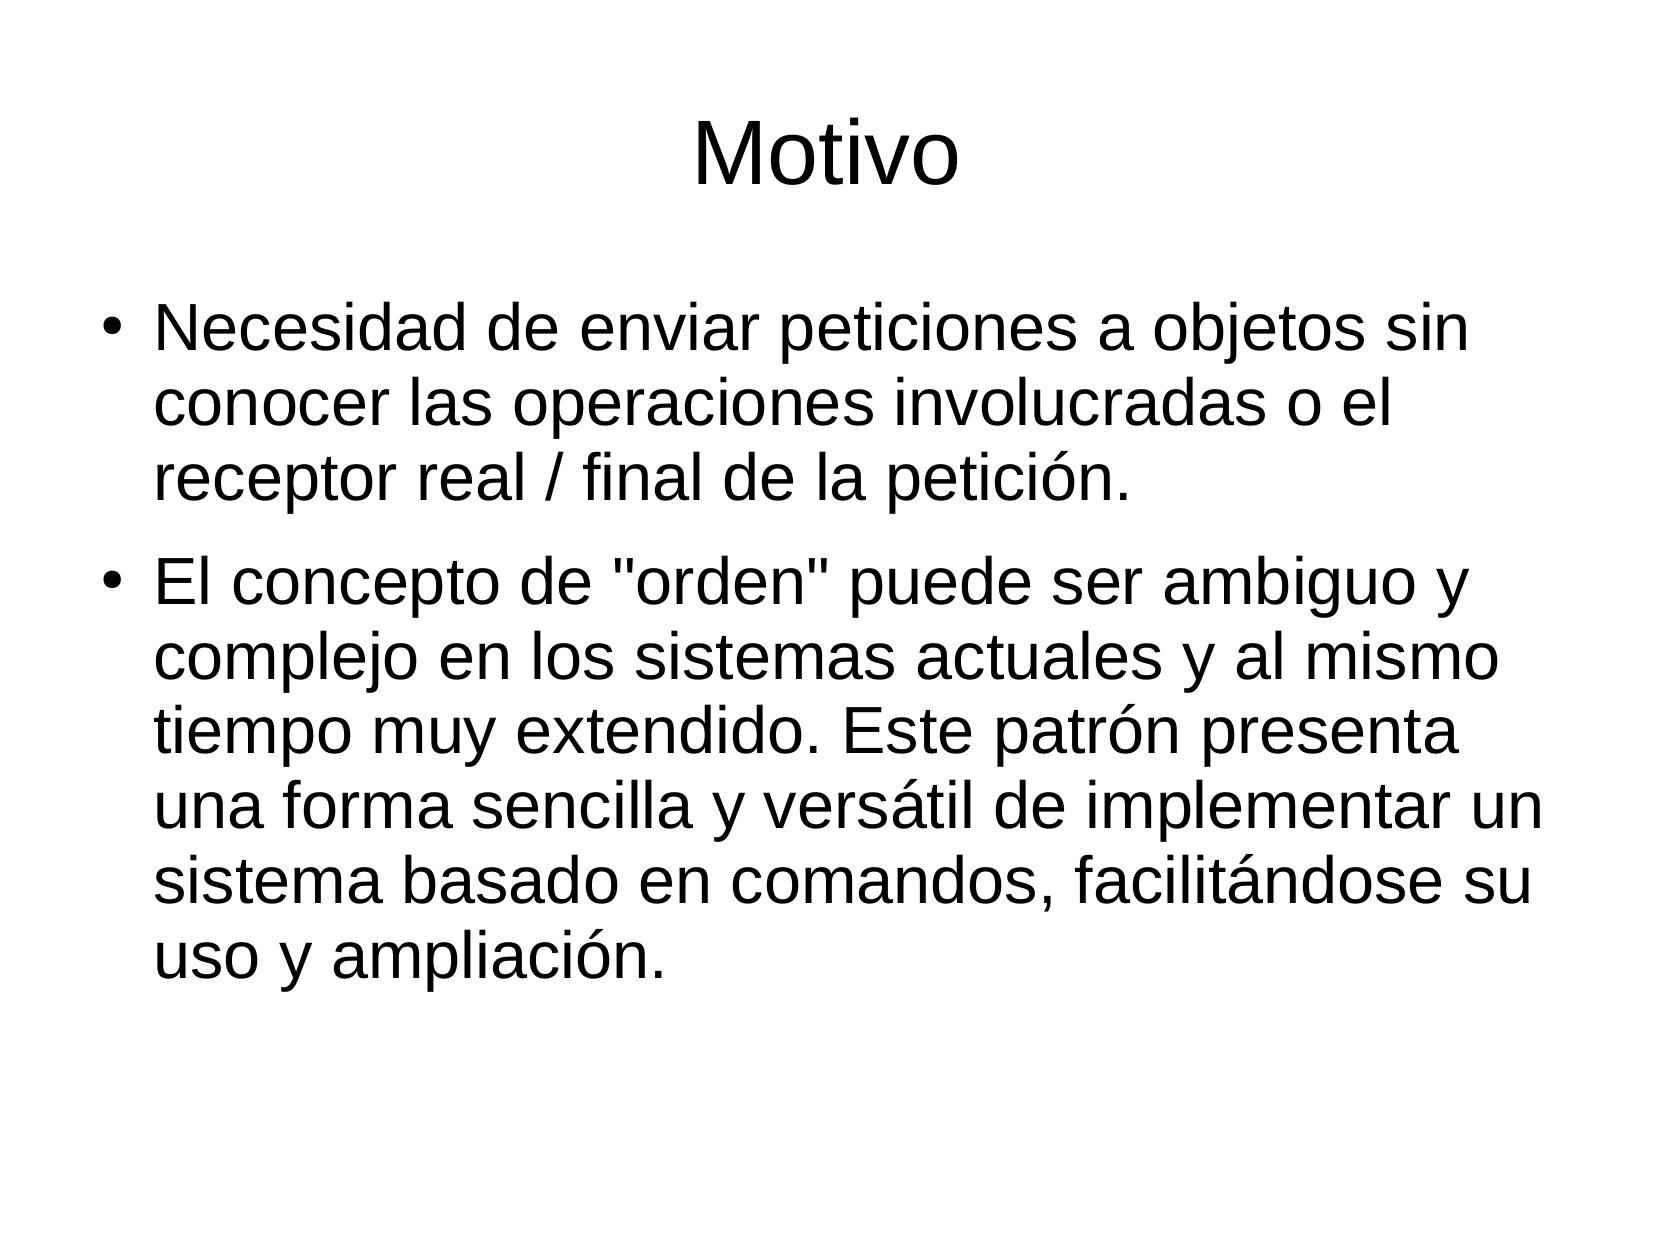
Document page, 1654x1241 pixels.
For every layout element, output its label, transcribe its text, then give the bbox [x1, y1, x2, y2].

title Motivo [82, 49, 1571, 257]
list Necesidad de enviar peticiones a objetos sin conocer las operaciones involucradas o el receptor real / final de la petición. El concepto de "orden" puede ser ambiguo y complejo en los sistemas actuales y al mismo tiempo muy extendido. Este patrón presenta una forma sencilla y versátil de implementar un sistema basado en comandos, facilitándose su uso y ampliación. [82, 290, 1571, 1010]
